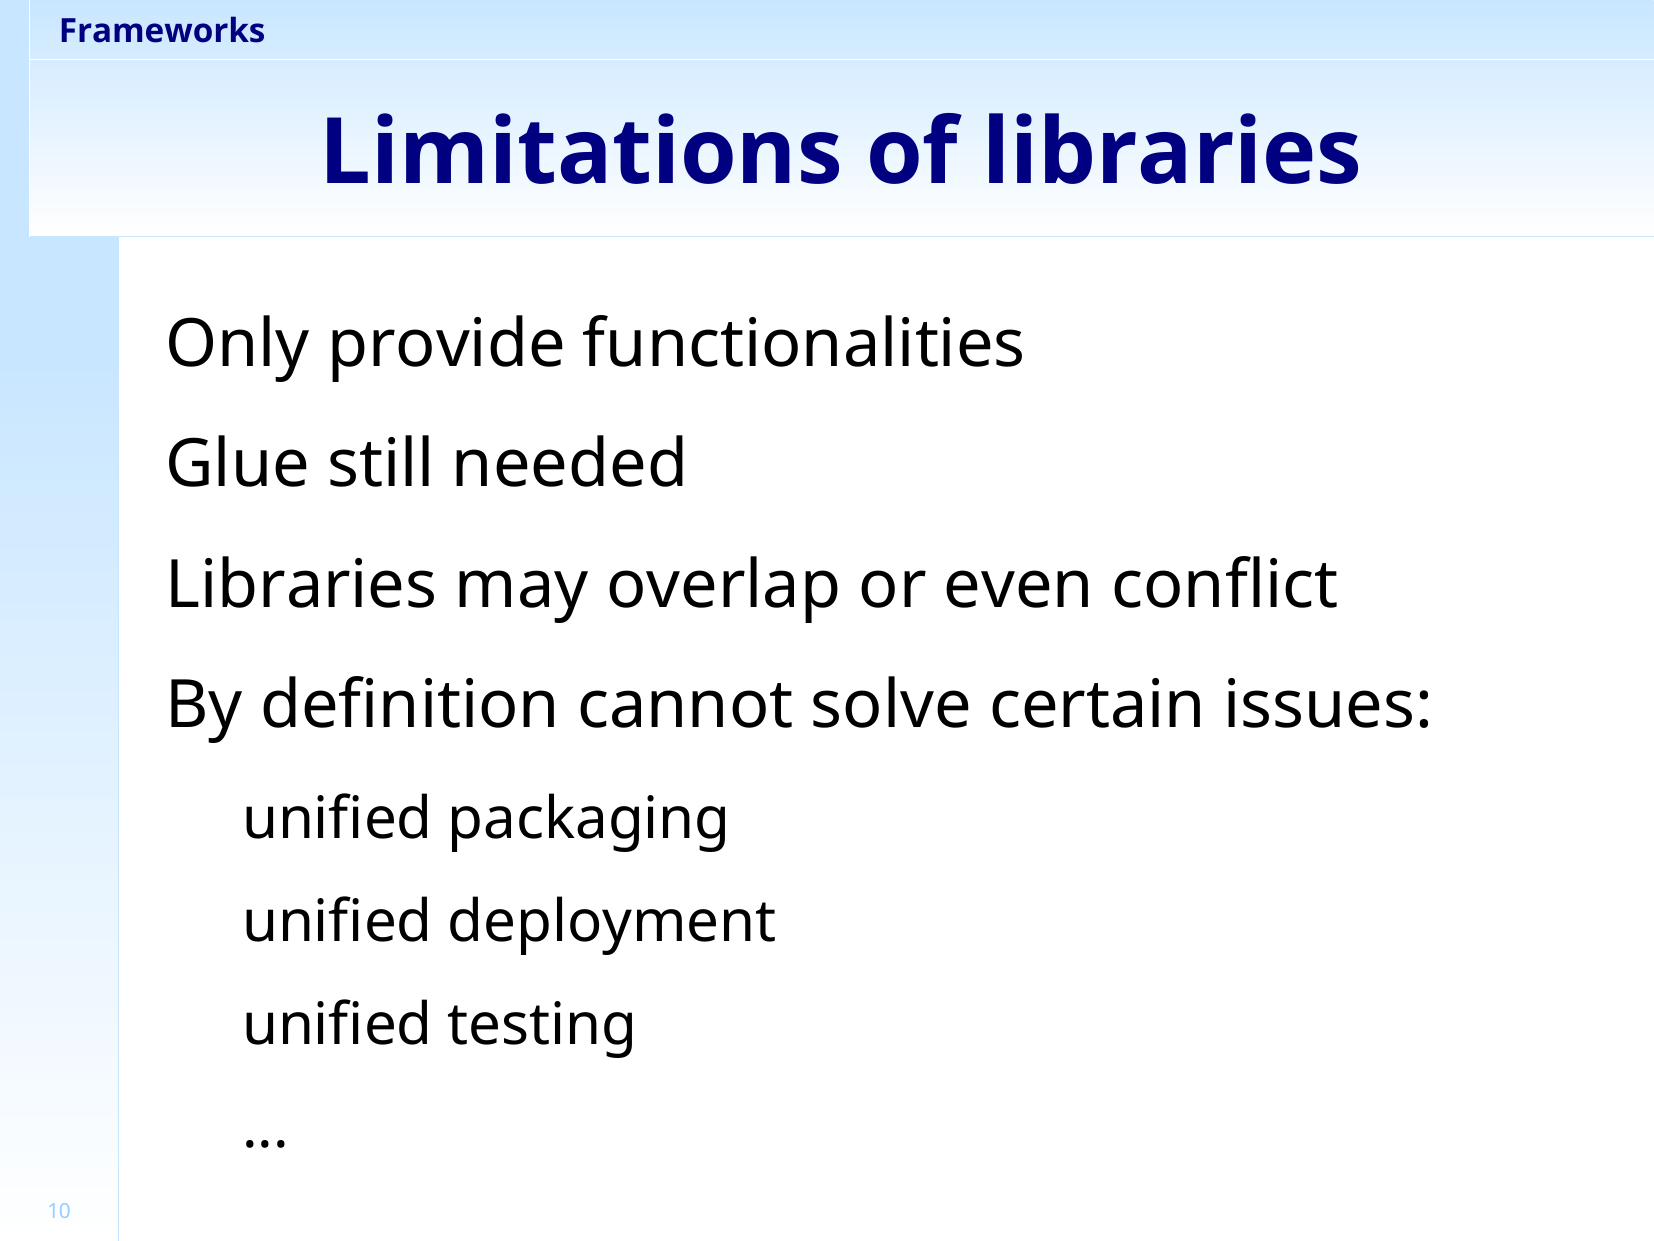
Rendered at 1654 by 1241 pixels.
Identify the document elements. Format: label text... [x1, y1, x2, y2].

title Limitations of libraries [29, 59, 1654, 237]
list Only provide functionalities Glue still needed Libraries may overlap or even conflict By definition cannot solve certain issues: unified packaging unified deployment unified testing ... [147, 295, 1625, 1182]
title Frameworks [59, 0, 355, 60]
